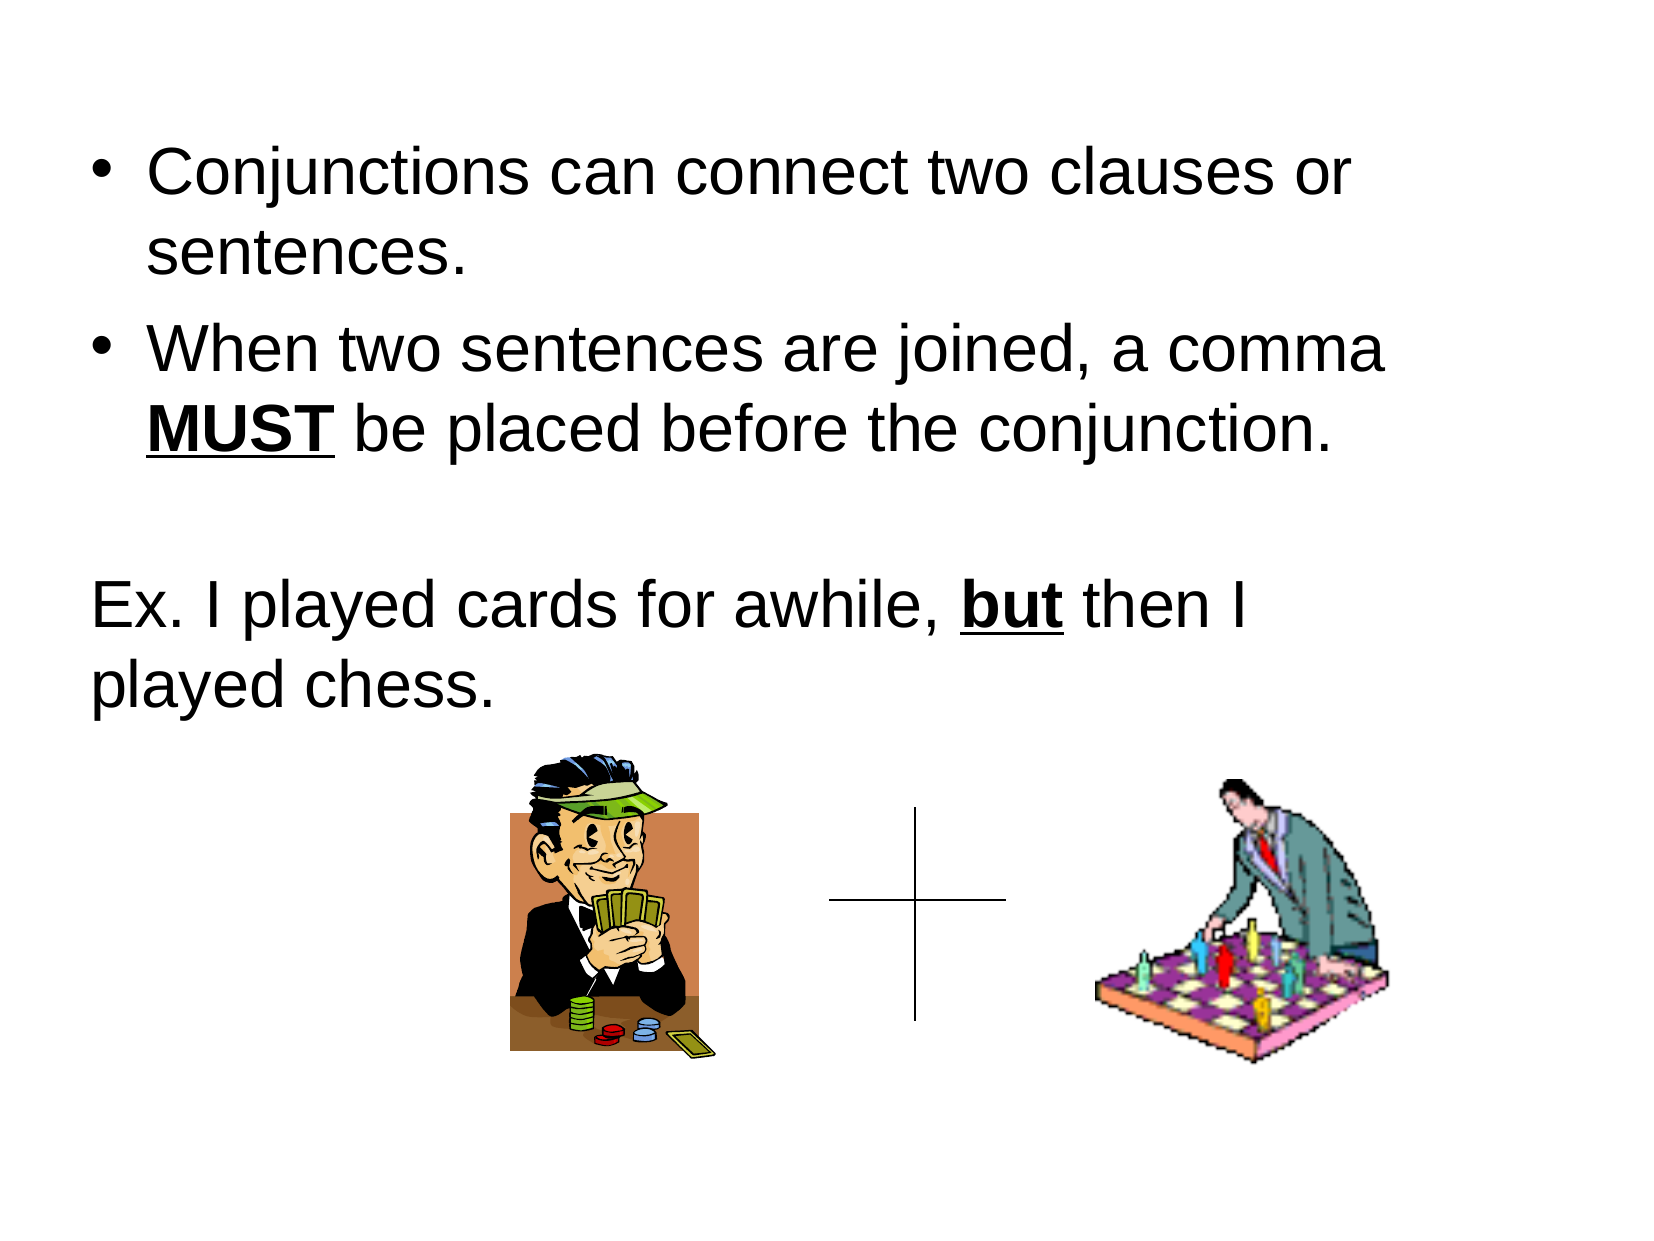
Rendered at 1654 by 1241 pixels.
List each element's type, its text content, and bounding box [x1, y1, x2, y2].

picture [1095, 779, 1408, 1069]
list Conjunctions can connect two clauses or sentences. When two sentences are joined, a comma MUST be placed before the conjunction. Ex. I played cards for awhile, but then I played chess. [75, 120, 1426, 1005]
picture [510, 750, 720, 1063]
